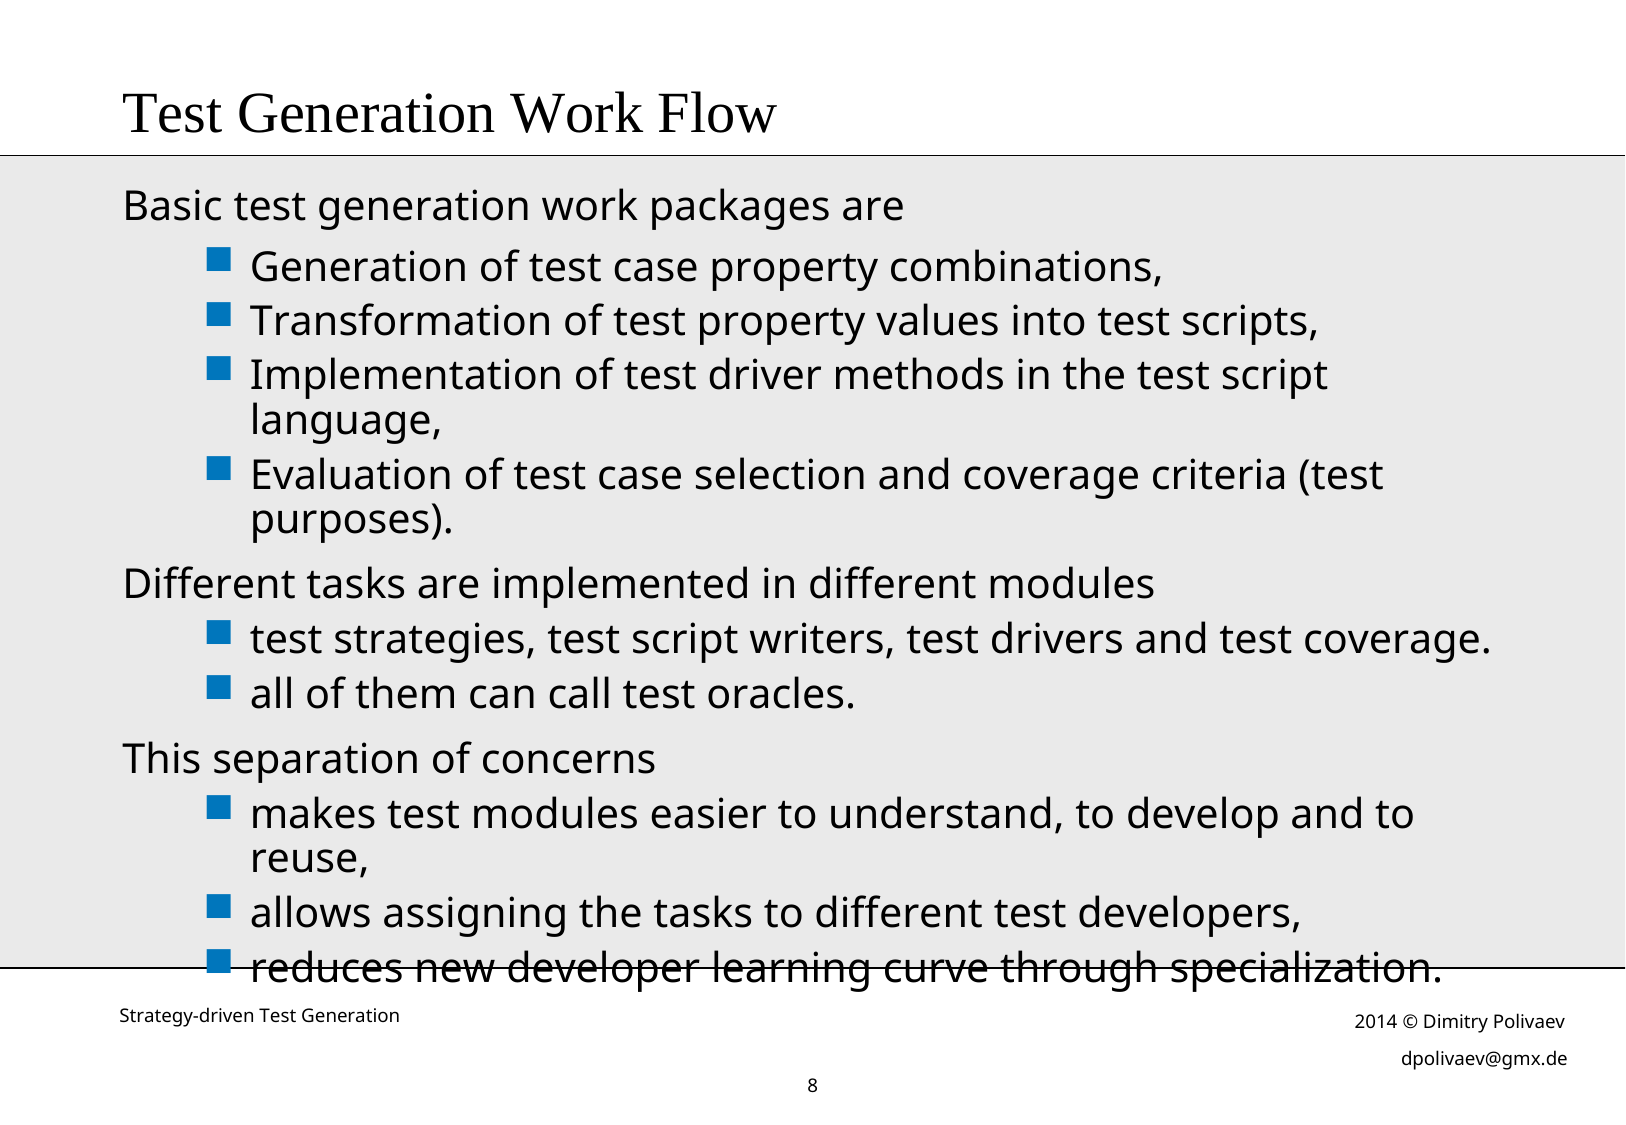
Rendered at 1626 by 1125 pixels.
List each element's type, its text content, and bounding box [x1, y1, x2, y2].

list Basic test generation work packages are Generation of test case property combinations, Transformation of test property values into test scripts, Implementation of test driver methods in the test script language, Evaluation of test case selection and coverage criteria (test purposes). Different tasks are implemented in different modules test strategies, test script writers, test drivers and test coverage. all of them can call test oracles. This separation of concerns makes test modules easier to understand, to develop and to reuse, allows assigning the tasks to different test developers, reduces new developer learning curve through specialization. [122, 185, 1501, 879]
title Test Generation Work Flow [122, 70, 1501, 145]
